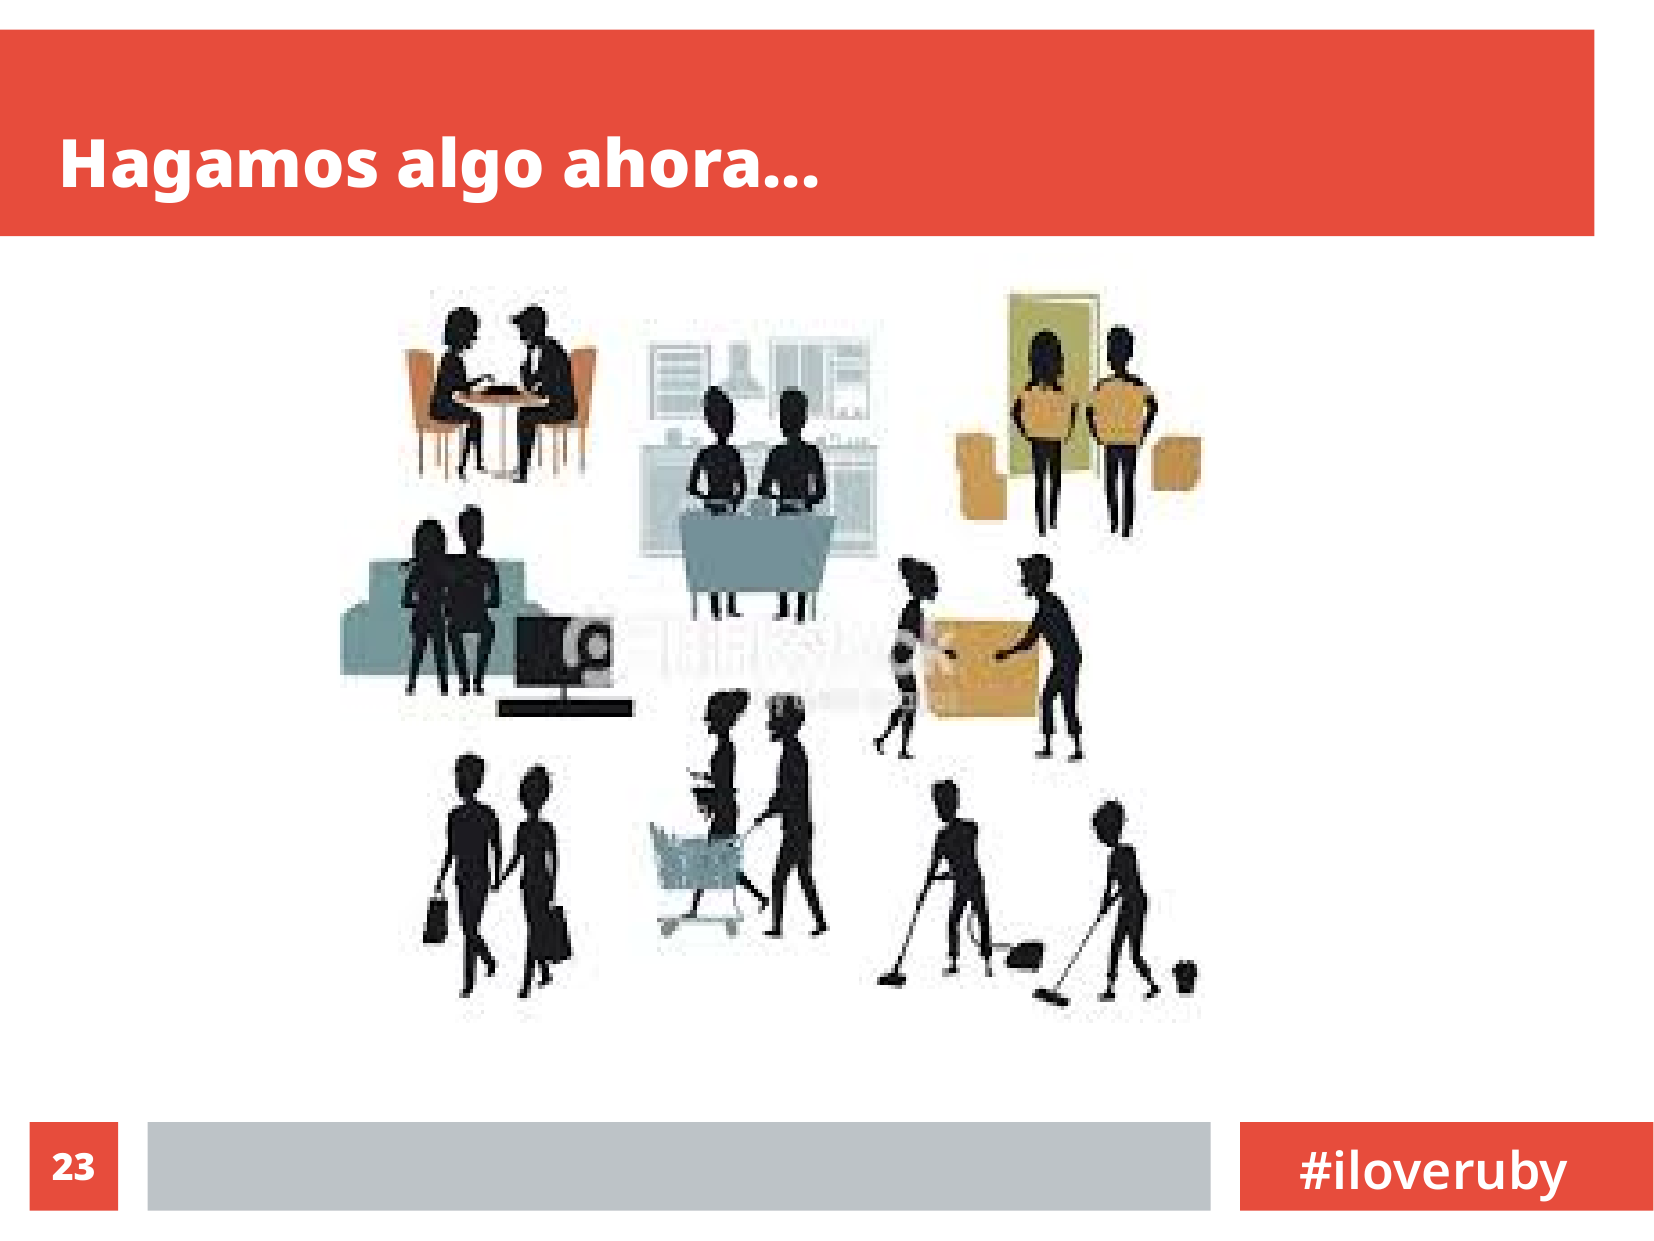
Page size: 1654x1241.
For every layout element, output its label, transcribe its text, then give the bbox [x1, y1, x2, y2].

picture [283, 253, 1252, 1040]
title Hagamos algo ahora... [59, 59, 1595, 207]
list #iloveruby [1299, 1133, 1607, 1205]
